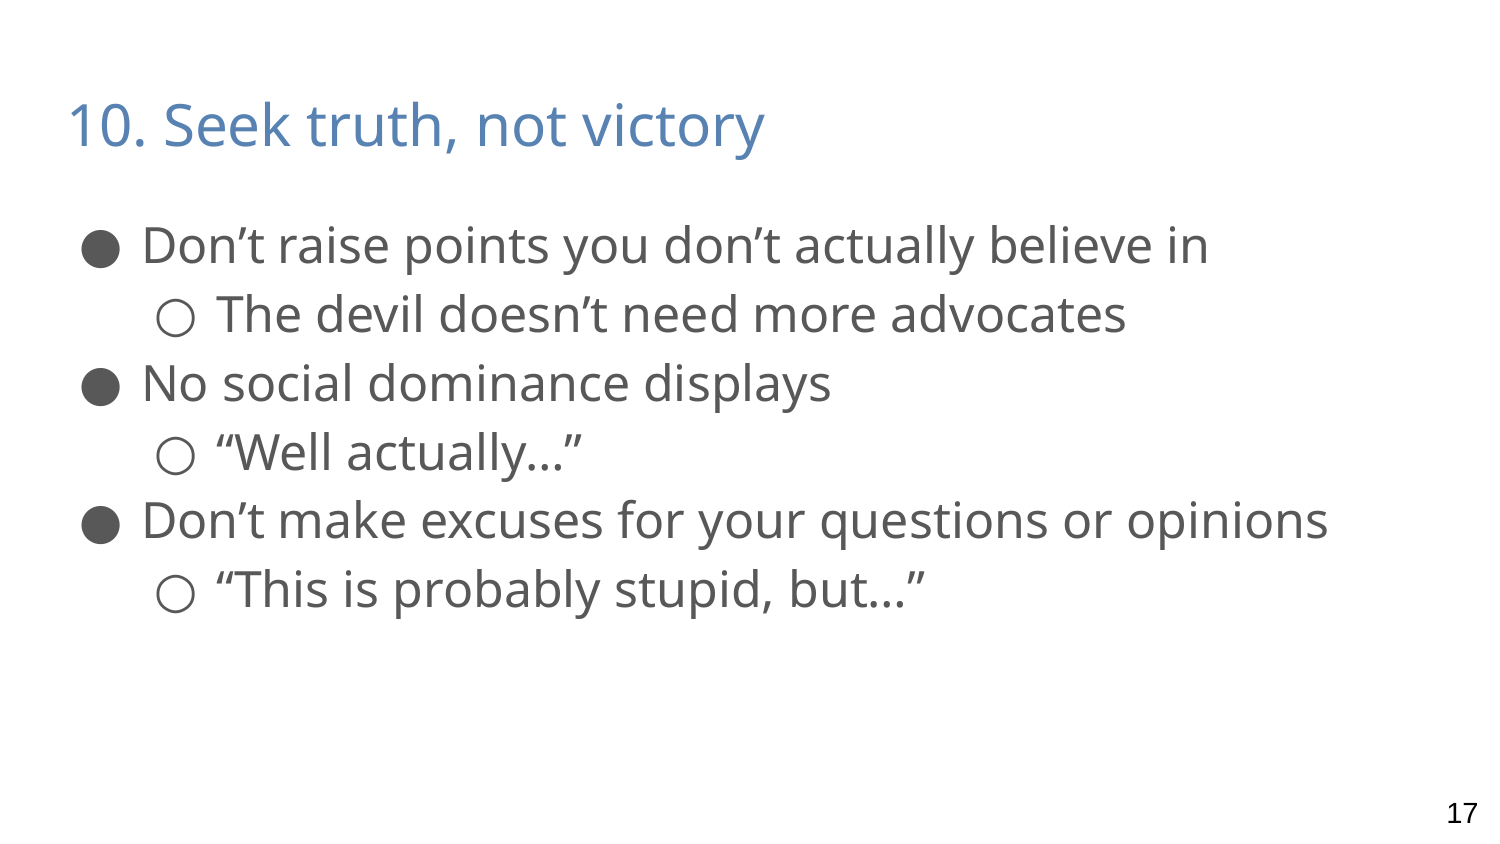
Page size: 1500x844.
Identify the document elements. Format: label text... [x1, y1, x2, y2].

slide_number <number> [1403, 779, 1494, 844]
list Don’t raise points you don’t actually believe in The devil doesn’t need more advocates No social dominance displays “Well actually…” Don’t make excuses for your questions or opinions “This is probably stupid, but…” [51, 189, 1449, 750]
title 10. Seek truth, not victory [51, 72, 1449, 167]
